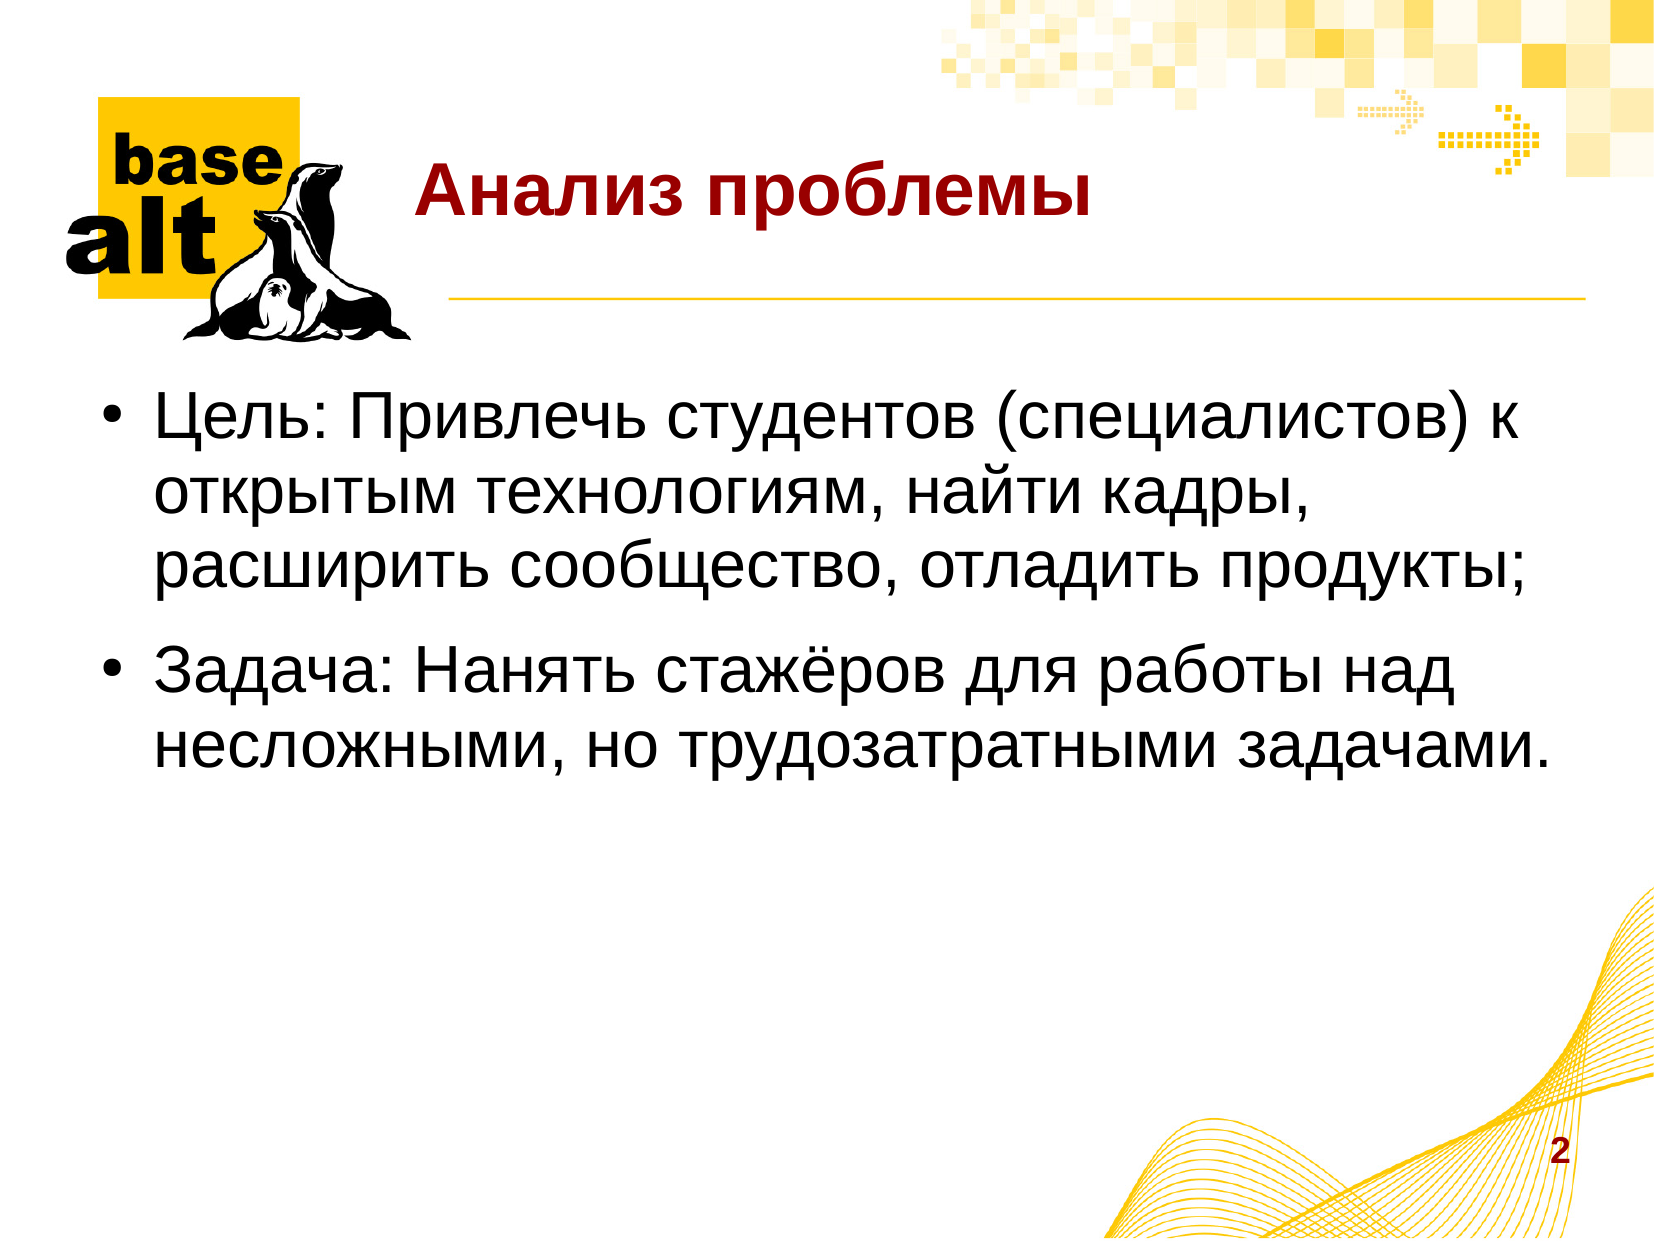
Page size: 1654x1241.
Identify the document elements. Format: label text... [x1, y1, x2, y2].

title Анализ проблемы [413, 82, 1571, 296]
picture [0, 0, 1654, 1241]
list Цель: Привлечь студентов (специалистов) к открытым технологиям, найти кадры, расширить сообщество, отладить продукты; Задача: Нанять стажёров для работы над несложными, но трудозатратными задачами. [82, 377, 1571, 1010]
